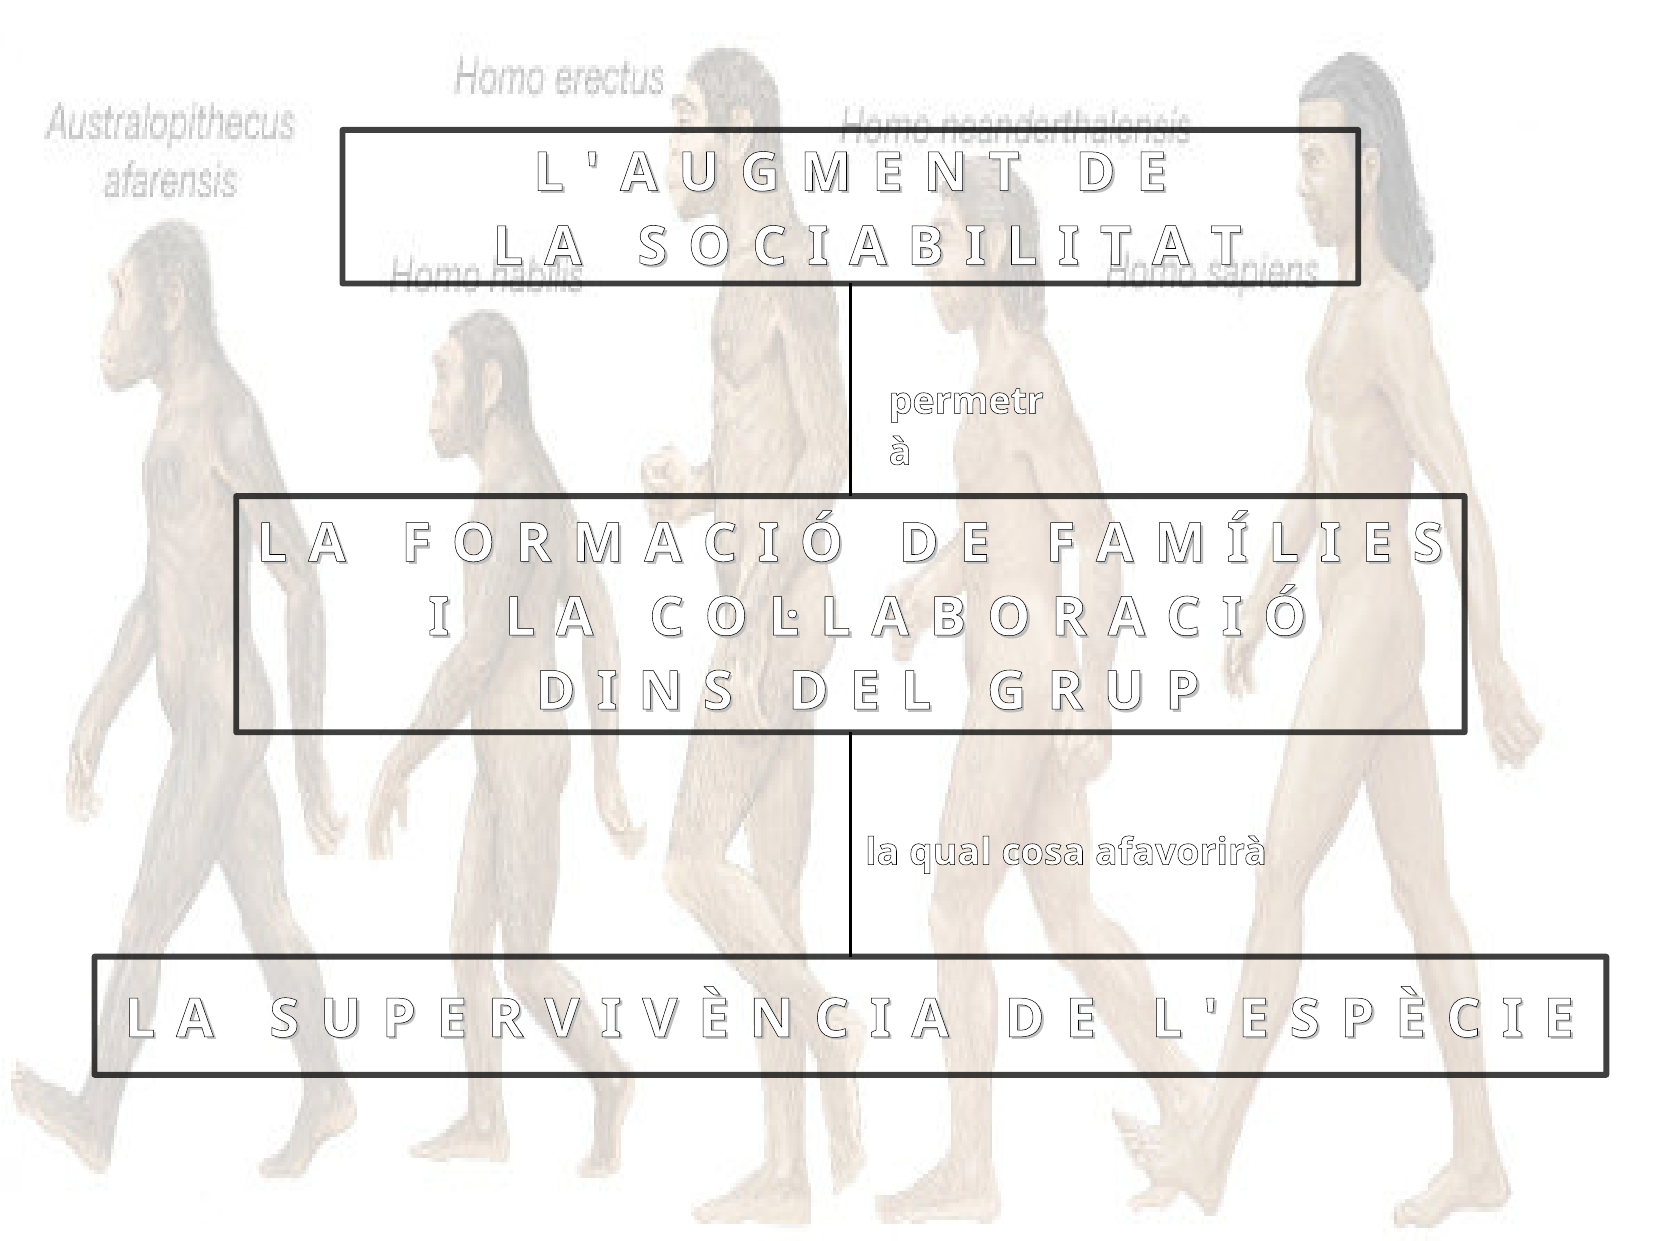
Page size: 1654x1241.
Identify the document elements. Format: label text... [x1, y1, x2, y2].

picture [0, 0, 1654, 1241]
text_box LA FORMACIÓ DE FAMÍLIES I LA COL·LABORACIÓ DINS DEL GRUP [236, 496, 1465, 733]
text_box LA SUPERVIVÈNCIA DE L'ESPÈCIE [94, 956, 1607, 1075]
text_box la qual cosa afavorirà [850, 817, 1323, 886]
text_box permetrà [874, 366, 1075, 424]
text_box L'AUGMENT DE LA SOCIABILITAT [342, 129, 1359, 284]
